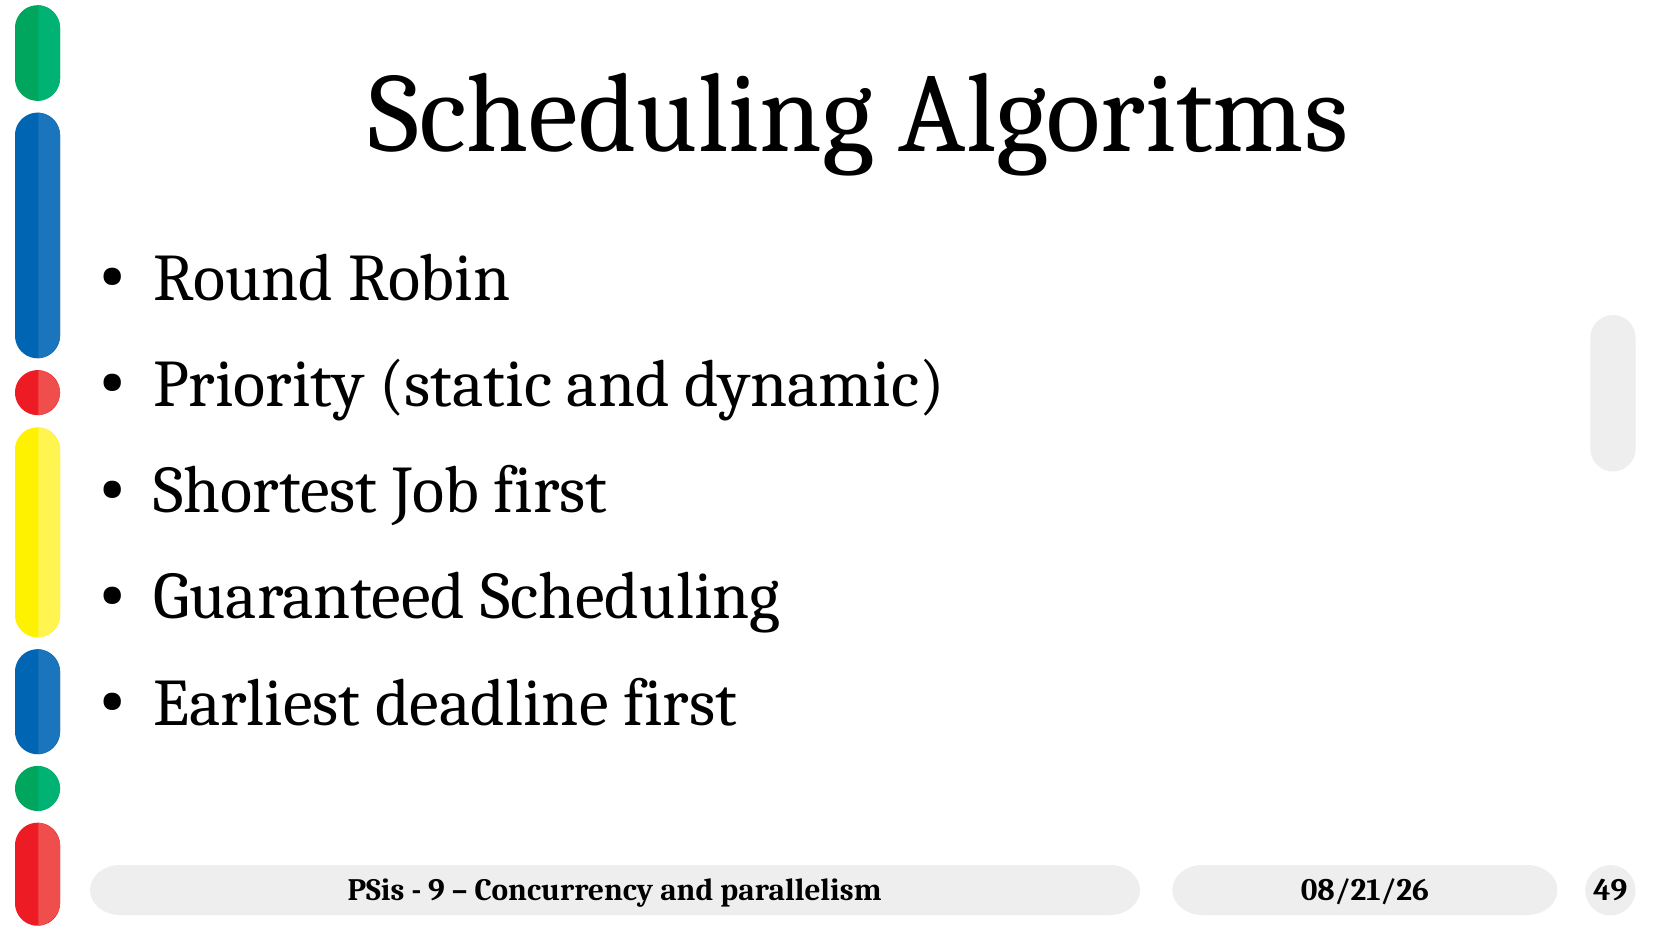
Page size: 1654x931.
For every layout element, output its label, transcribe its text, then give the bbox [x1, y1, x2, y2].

title Scheduling Algoritms [82, 37, 1636, 193]
list Round Robin Priority (static and dynamic) Shortest Job first Guaranteed Scheduling Earliest deadline first [82, 240, 1571, 866]
